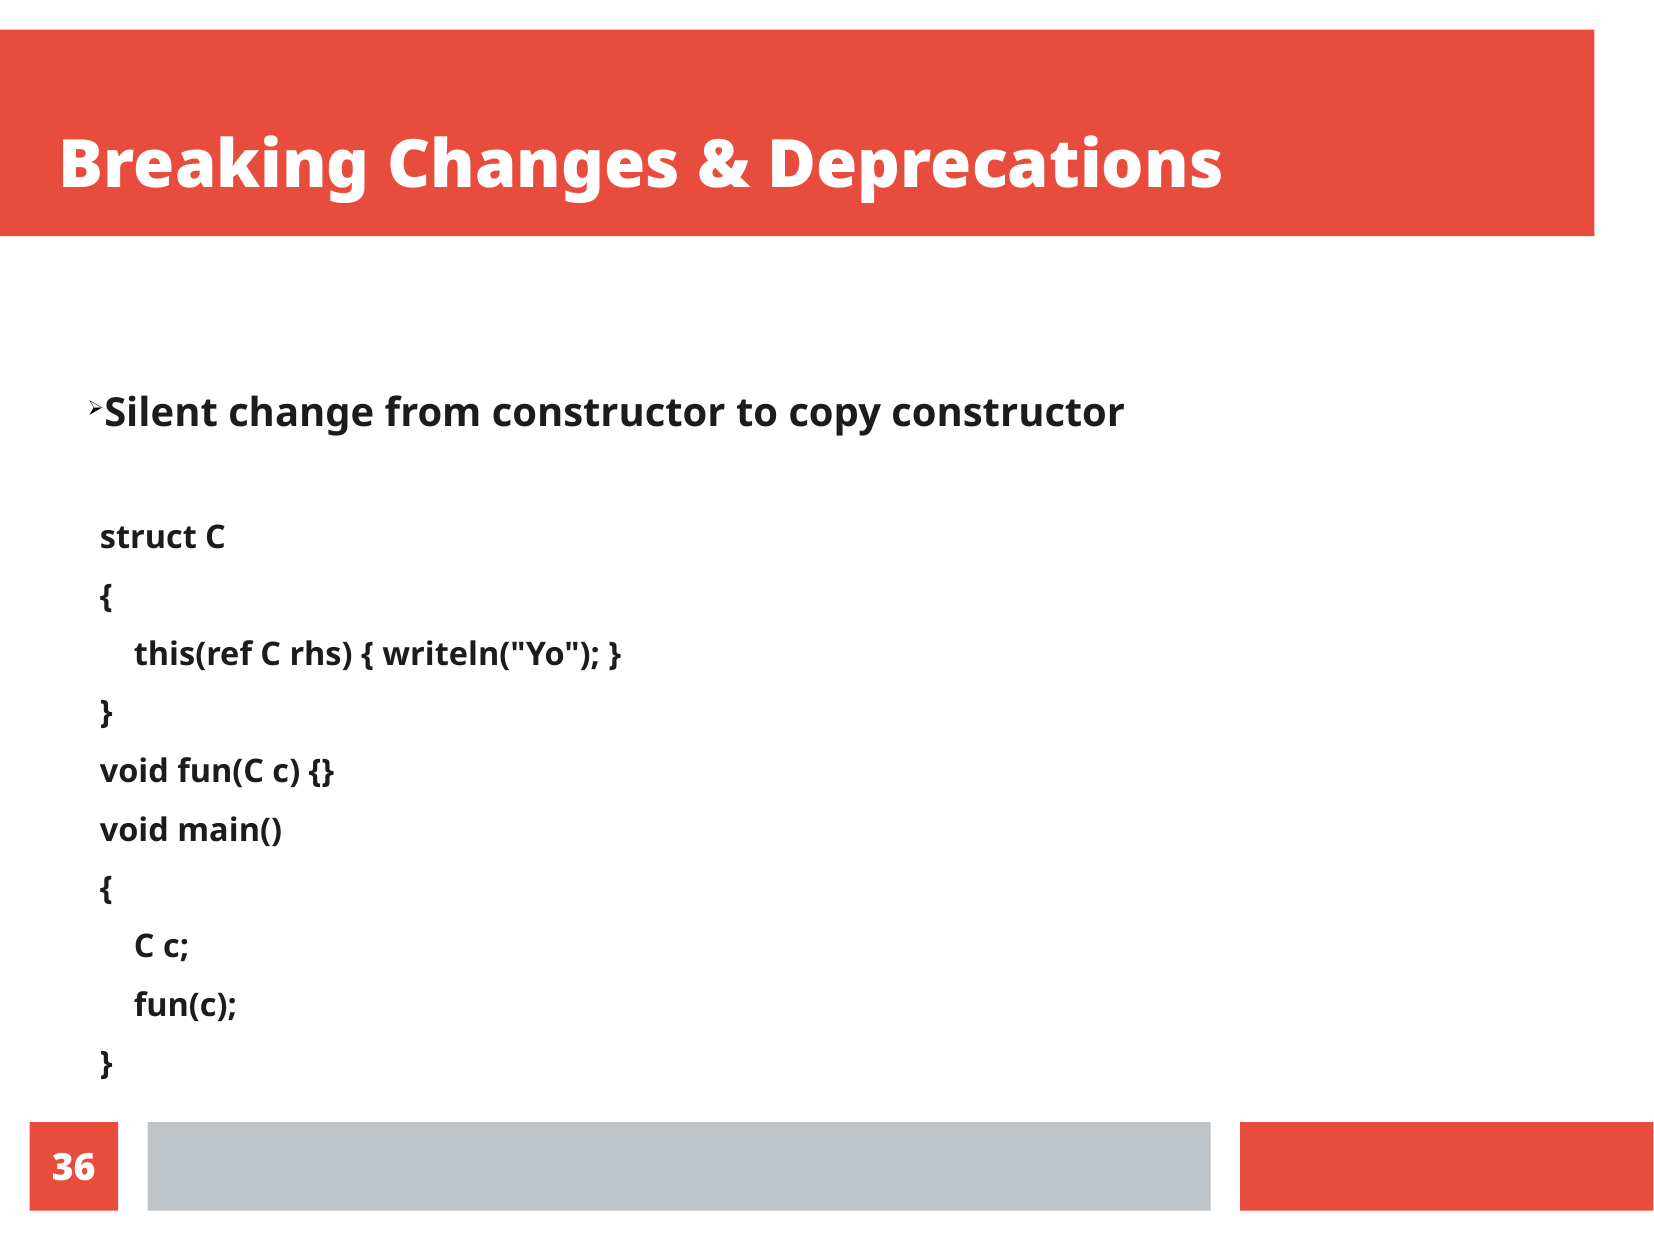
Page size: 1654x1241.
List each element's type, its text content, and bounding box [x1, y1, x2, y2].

title Breaking Changes & Deprecations [59, 59, 1595, 207]
list Silent change from constructor to copy constructor struct C { this(ref C rhs) { writeln("Yo"); } } void fun(C c) {} void main() { C c; fun(c); } [59, 324, 1565, 1093]
